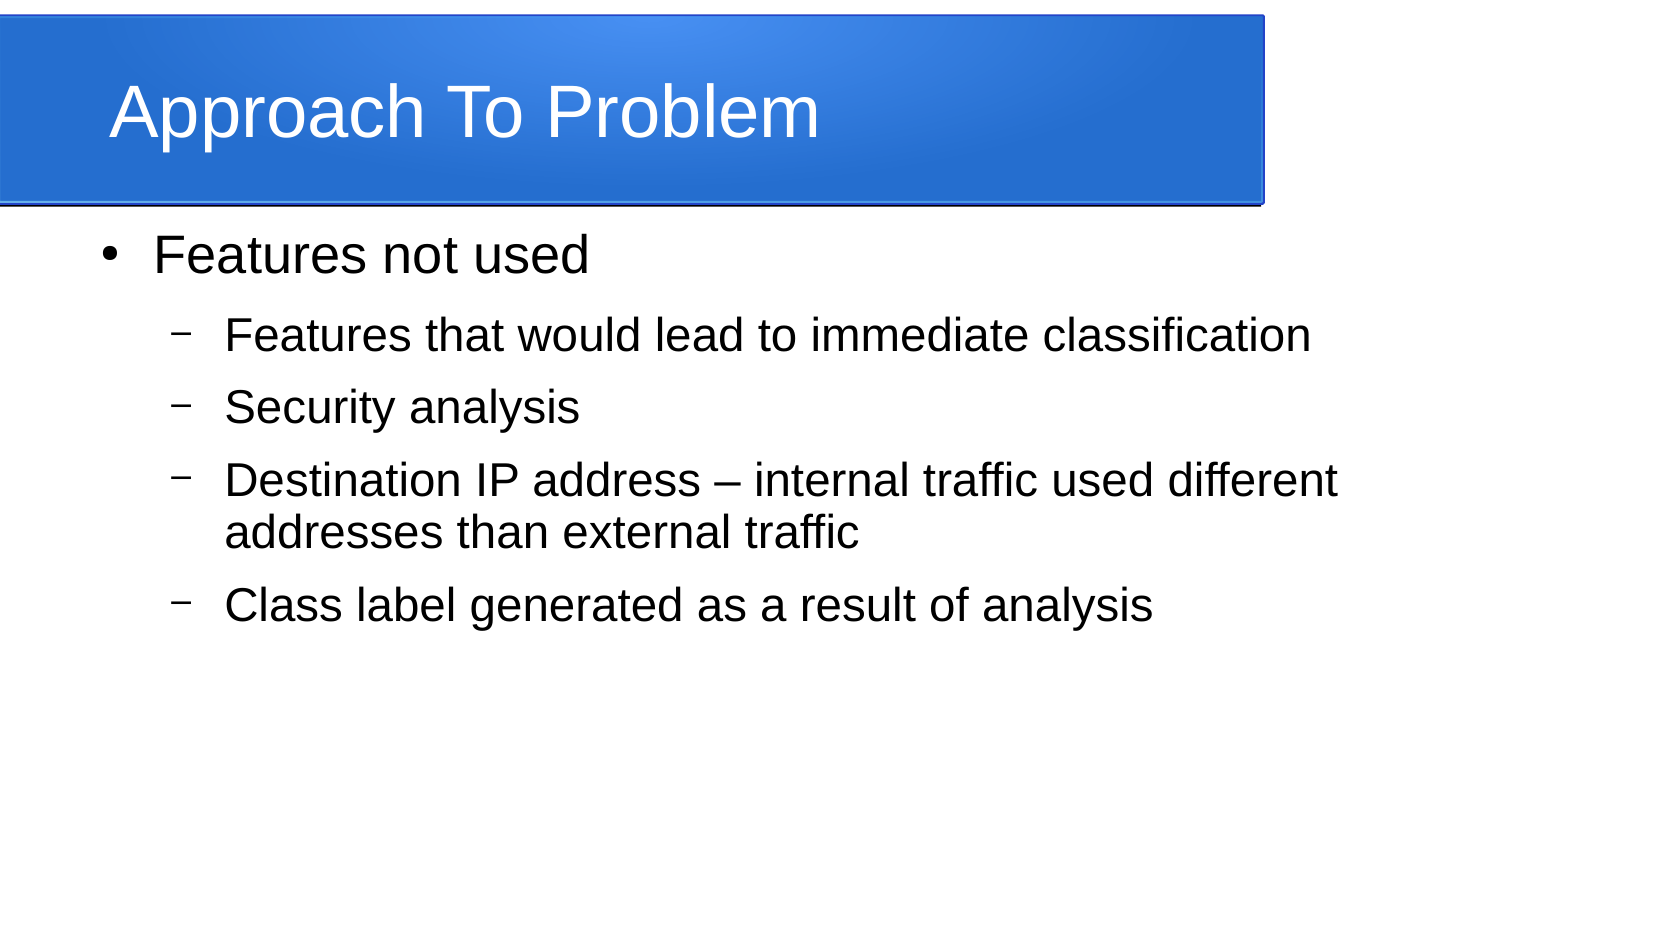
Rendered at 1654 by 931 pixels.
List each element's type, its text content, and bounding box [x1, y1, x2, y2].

title Approach To Problem [82, 0, 1235, 224]
list Features not used Features that would lead to immediate classification Security analysis Destination IP address – internal traffic used different addresses than external traffic Class label generated as a result of analysis [82, 224, 1571, 764]
